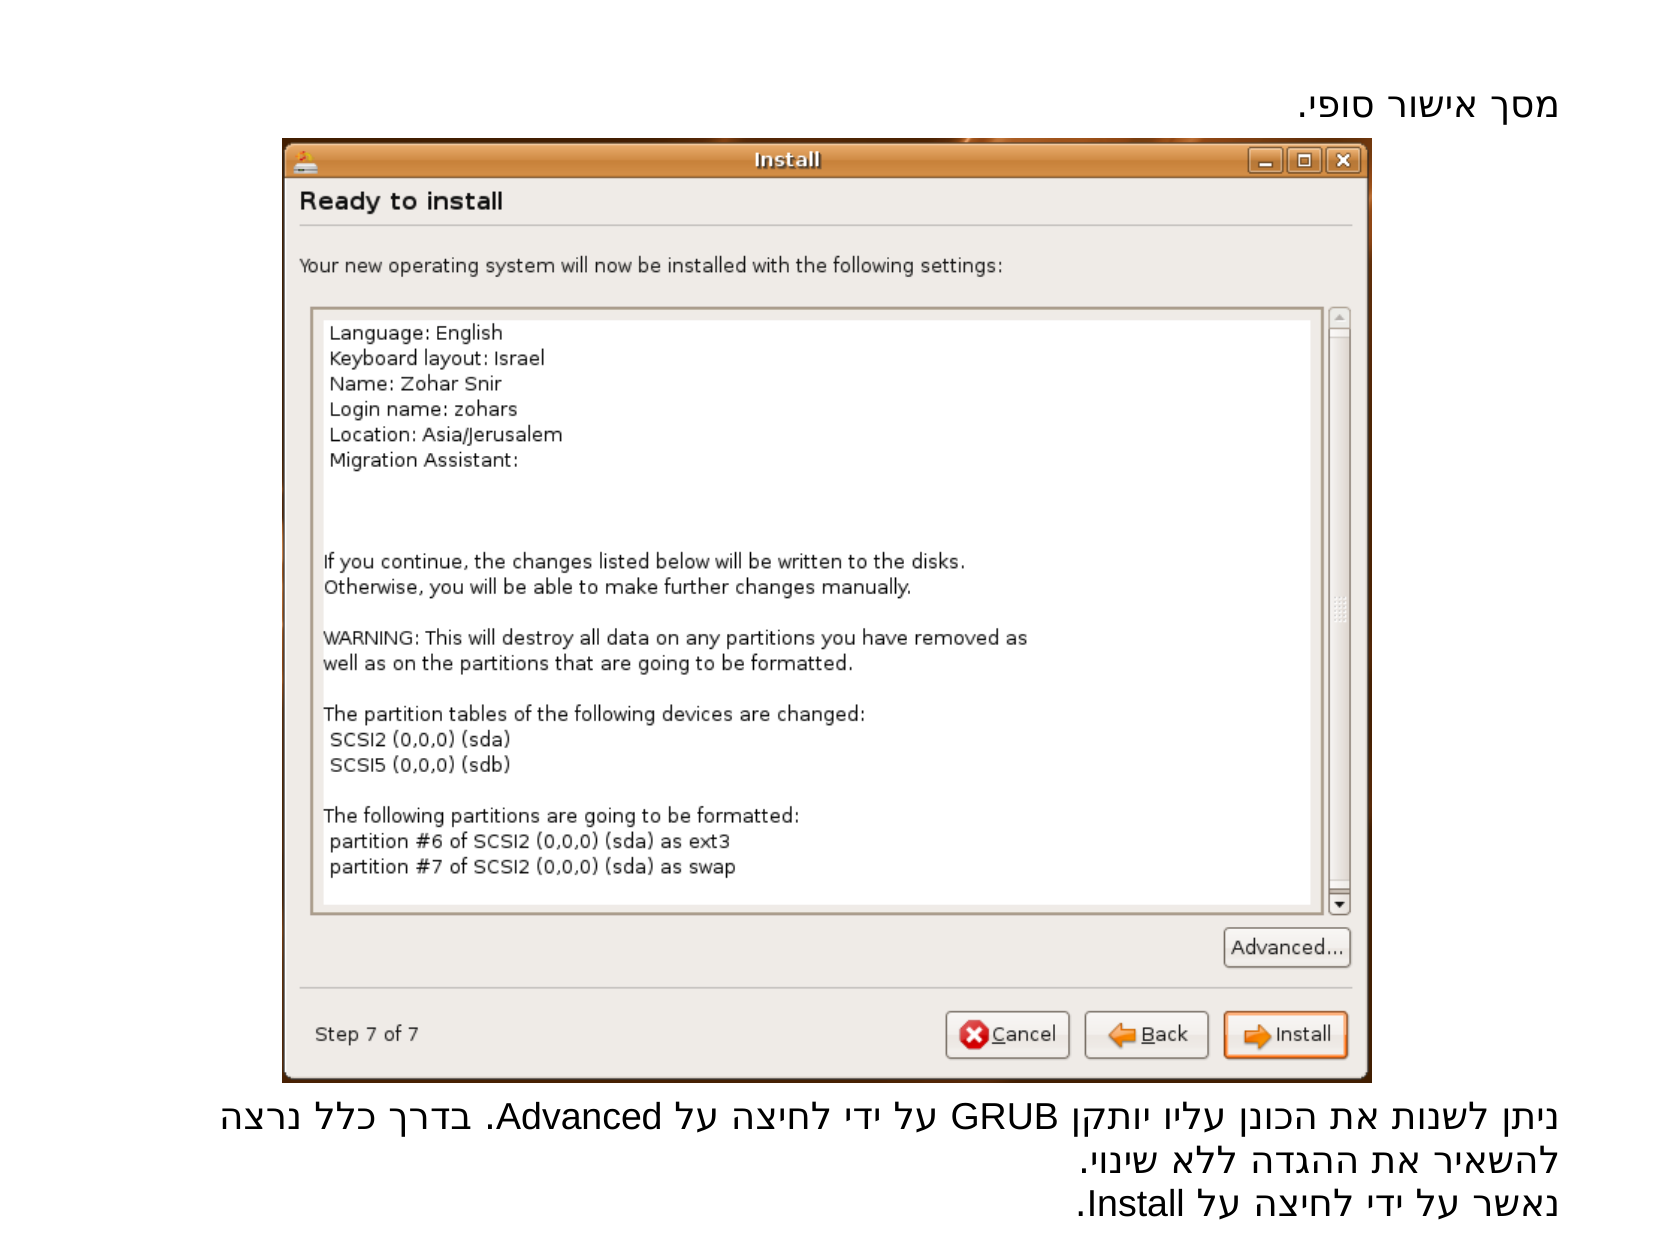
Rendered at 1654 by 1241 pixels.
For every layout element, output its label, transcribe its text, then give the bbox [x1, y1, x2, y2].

text_box ניתן לשנות את הכונן עליו יותקן GRUB על ידי לחיצה על Advanced. בדרך כלל נרצה להשאיר את ההגדה ללא שינוי. נאשר על ידי לחיצה על Install. [75, 1087, 1576, 1241]
picture [282, 138, 1372, 1083]
text_box מסך אישור סופי. [225, 75, 1576, 136]
